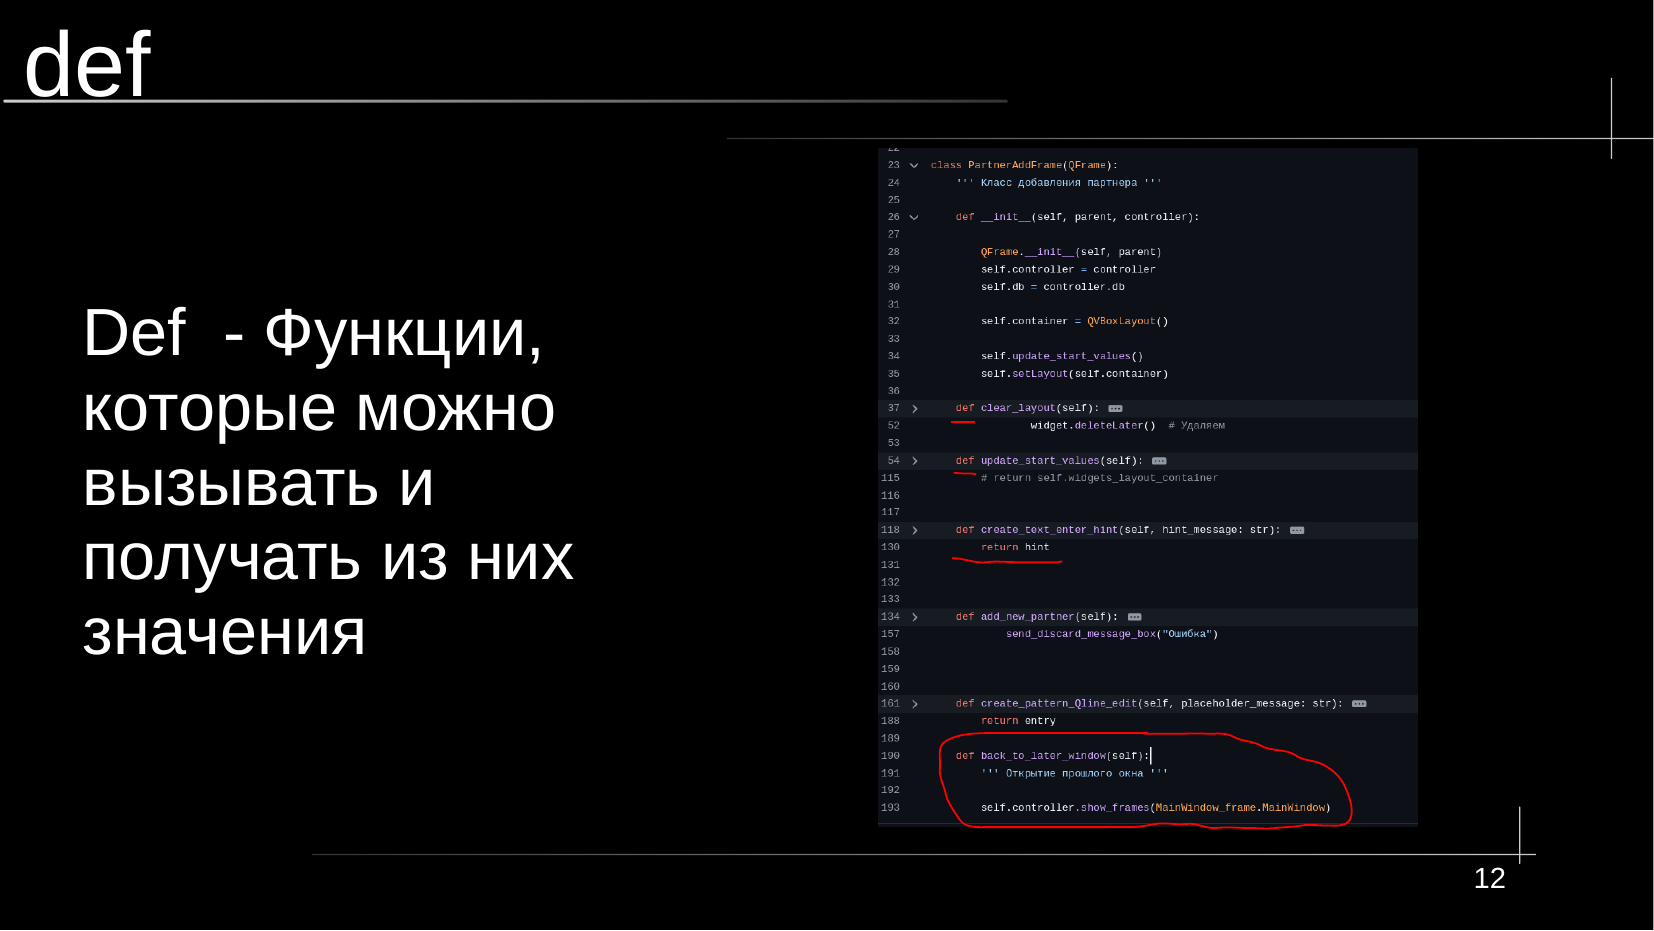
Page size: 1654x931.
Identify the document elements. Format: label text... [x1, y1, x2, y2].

picture [941, 734, 1350, 827]
picture [878, 148, 1418, 827]
list Def - Функции, которые можно вызывать и получать из них значения [82, 295, 621, 680]
title def [23, 11, 1589, 119]
